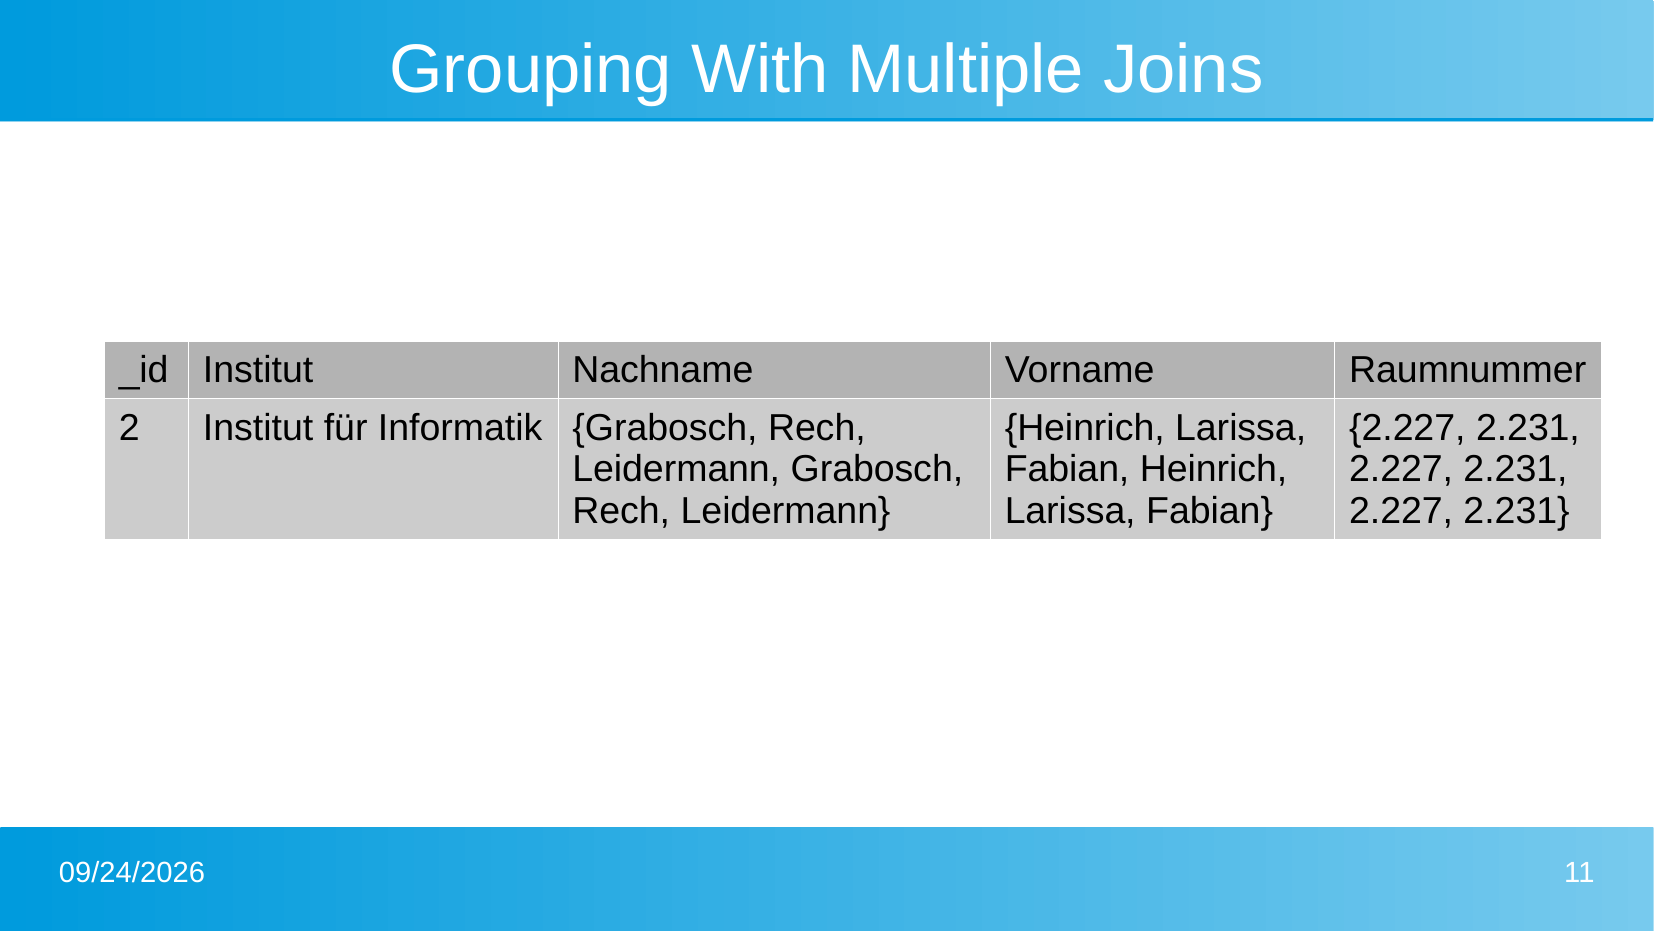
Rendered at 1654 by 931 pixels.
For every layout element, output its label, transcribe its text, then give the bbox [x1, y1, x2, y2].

table_cell {Heinrich, Larissa, Fabian, Heinrich, Larissa, Fabian} [991, 399, 1334, 539]
table_cell Institut für Informatik [189, 399, 558, 539]
table_header _id [105, 342, 188, 398]
table_cell {2.227, 2.231, 2.227, 2.231, 2.227, 2.231} [1335, 399, 1601, 539]
table_header Raumnummer [1335, 342, 1601, 398]
table_header Institut [189, 342, 558, 398]
title Grouping With Multiple Joins [59, 29, 1595, 108]
table_header Nachname [559, 342, 990, 398]
table_cell 2 [105, 399, 188, 539]
table_header Vorname [991, 342, 1334, 398]
table_cell {Grabosch, Rech, Leidermann, Grabosch, Rech, Leidermann} [559, 399, 990, 539]
